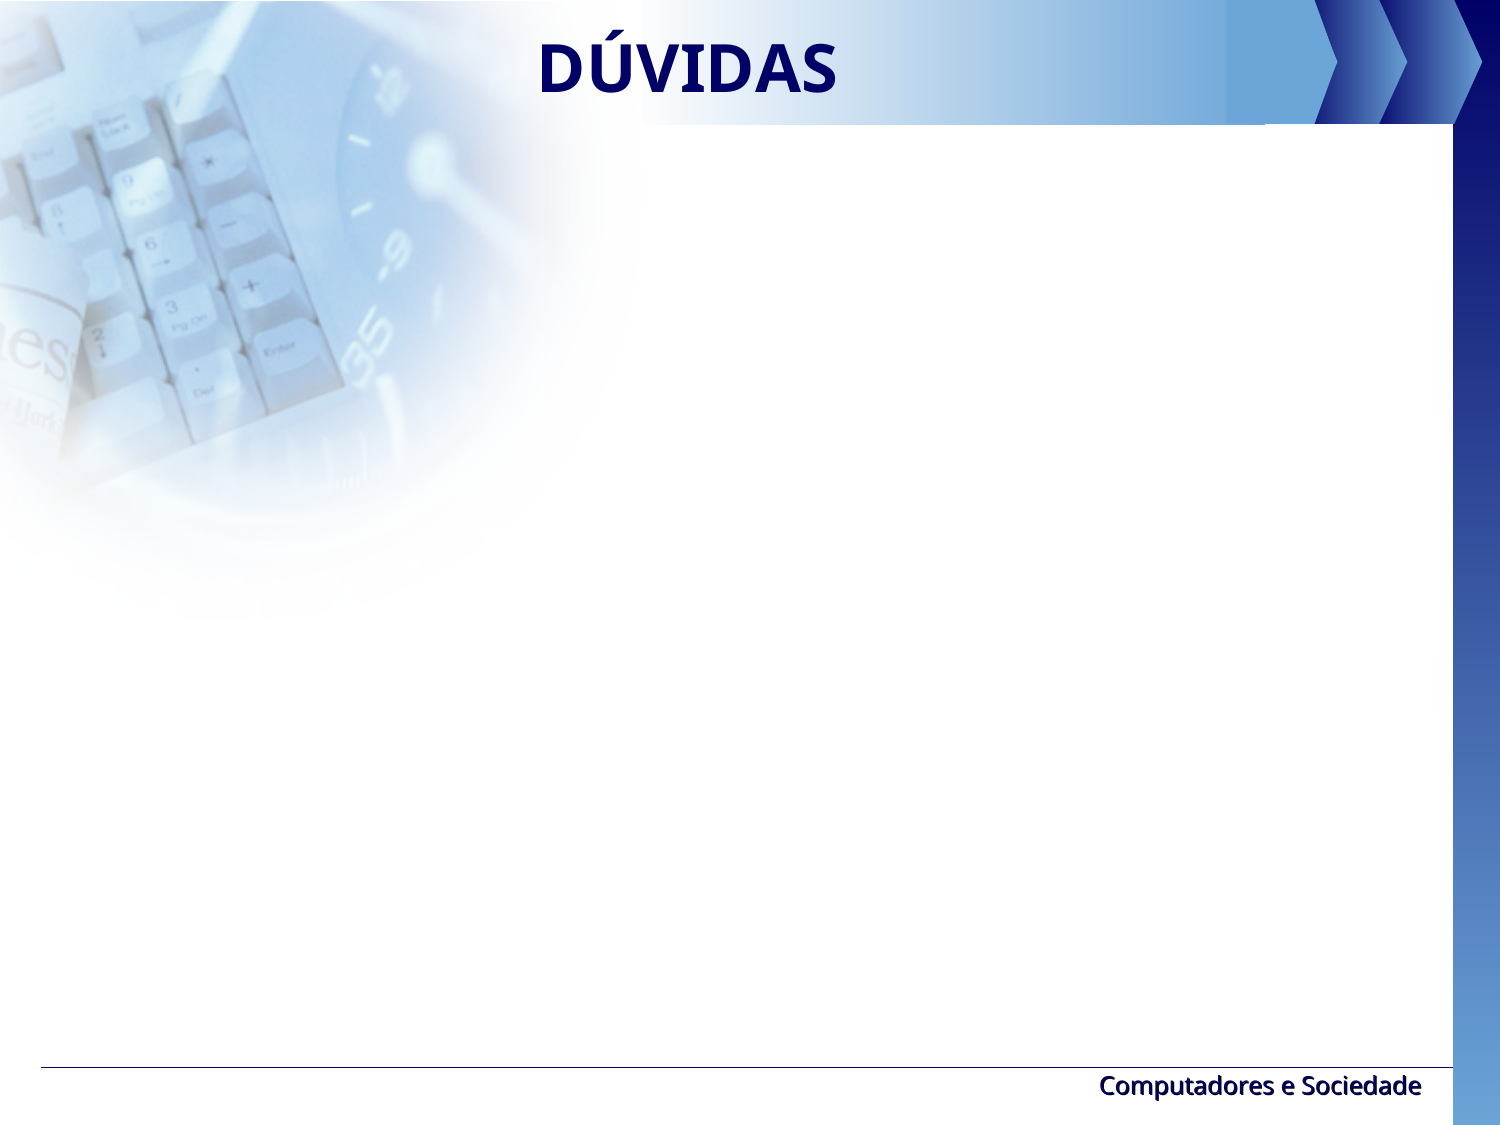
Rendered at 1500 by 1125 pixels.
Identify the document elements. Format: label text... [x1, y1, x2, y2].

title DÚVIDAS [74, 0, 1300, 155]
